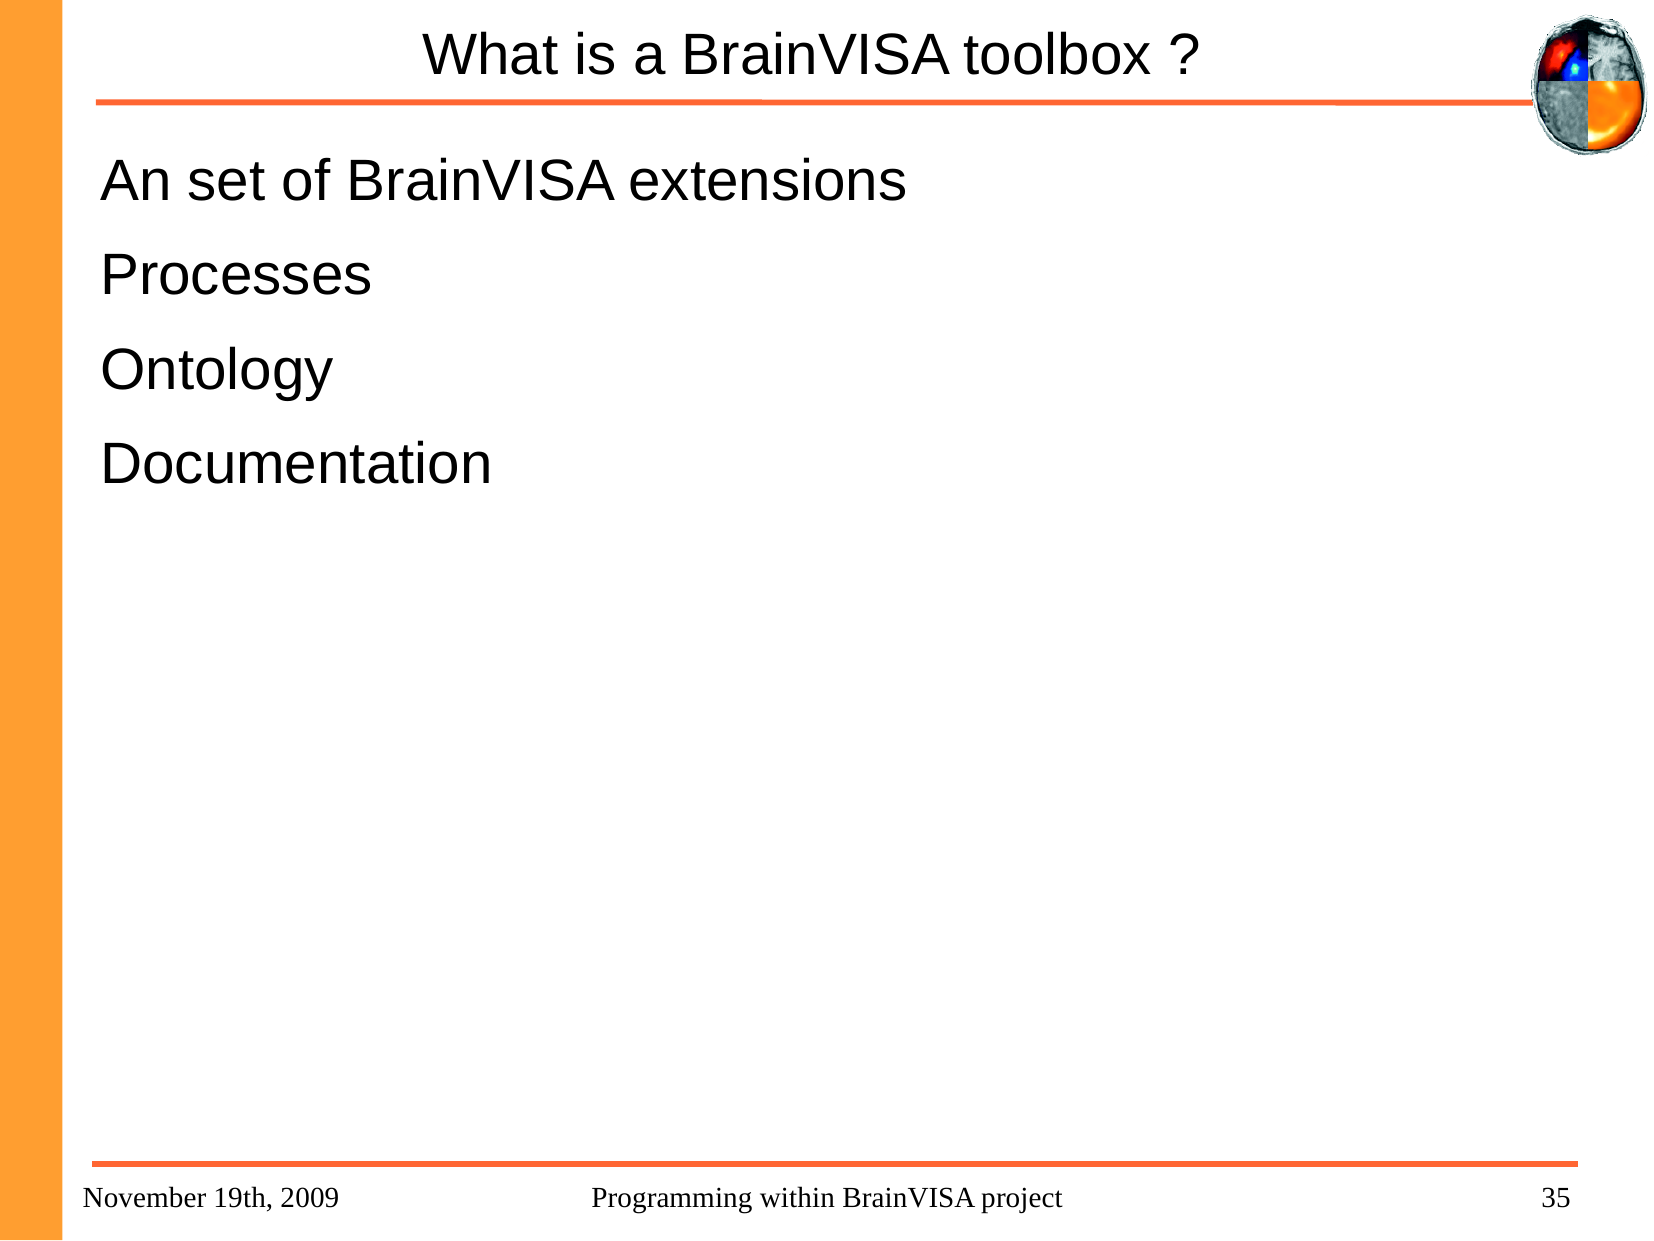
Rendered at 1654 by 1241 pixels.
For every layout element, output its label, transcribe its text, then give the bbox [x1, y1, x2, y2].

title What is a BrainVISA toolbox ? [88, 19, 1536, 89]
list An set of BrainVISA extensions Processes Ontology Documentation [82, 147, 1571, 967]
picture [1530, 14, 1649, 157]
